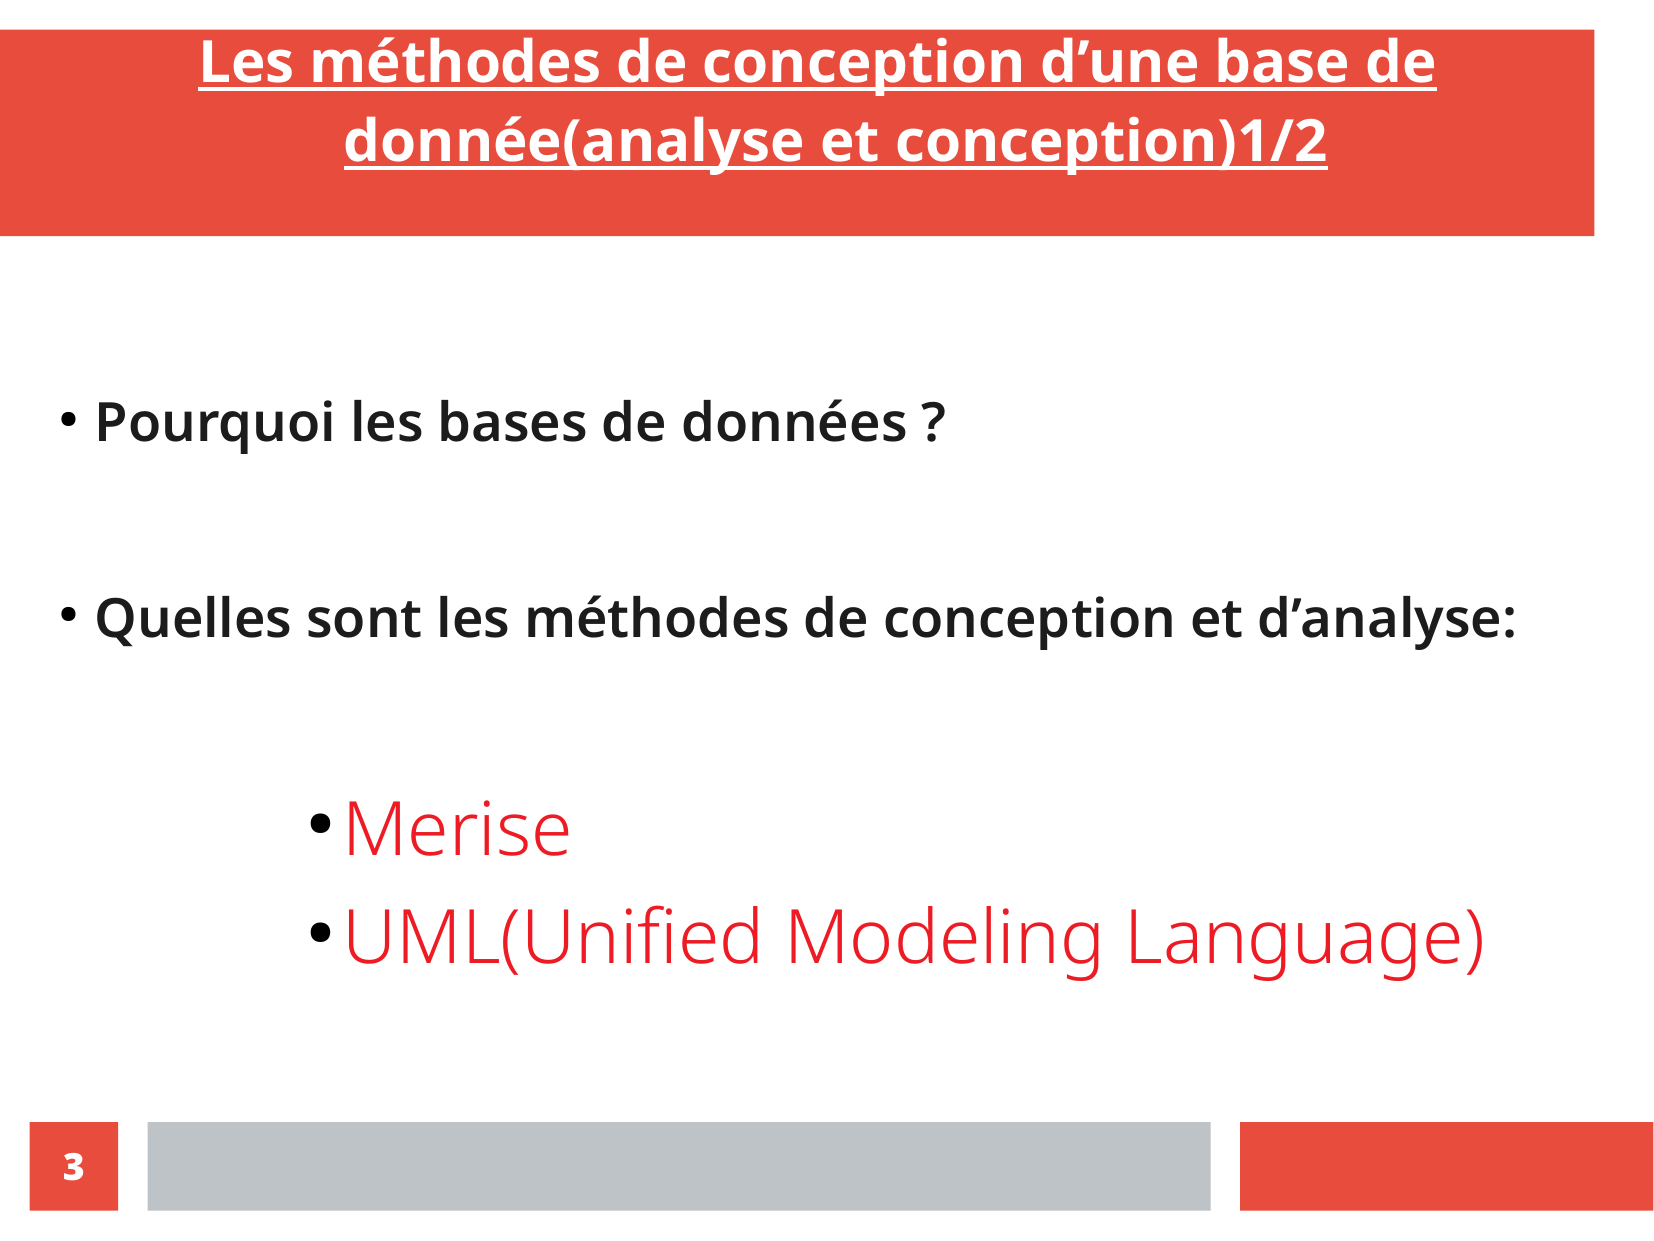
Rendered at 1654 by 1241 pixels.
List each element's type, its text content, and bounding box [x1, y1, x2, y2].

list Pourquoi les bases de données ? Quelles sont les méthodes de conception et d’analyse: Merise UML(Unified Modeling Language) [59, 285, 1565, 1054]
title Les méthodes de conception d’une base de donnée(analyse et conception)1/2 [87, 20, 1624, 168]
